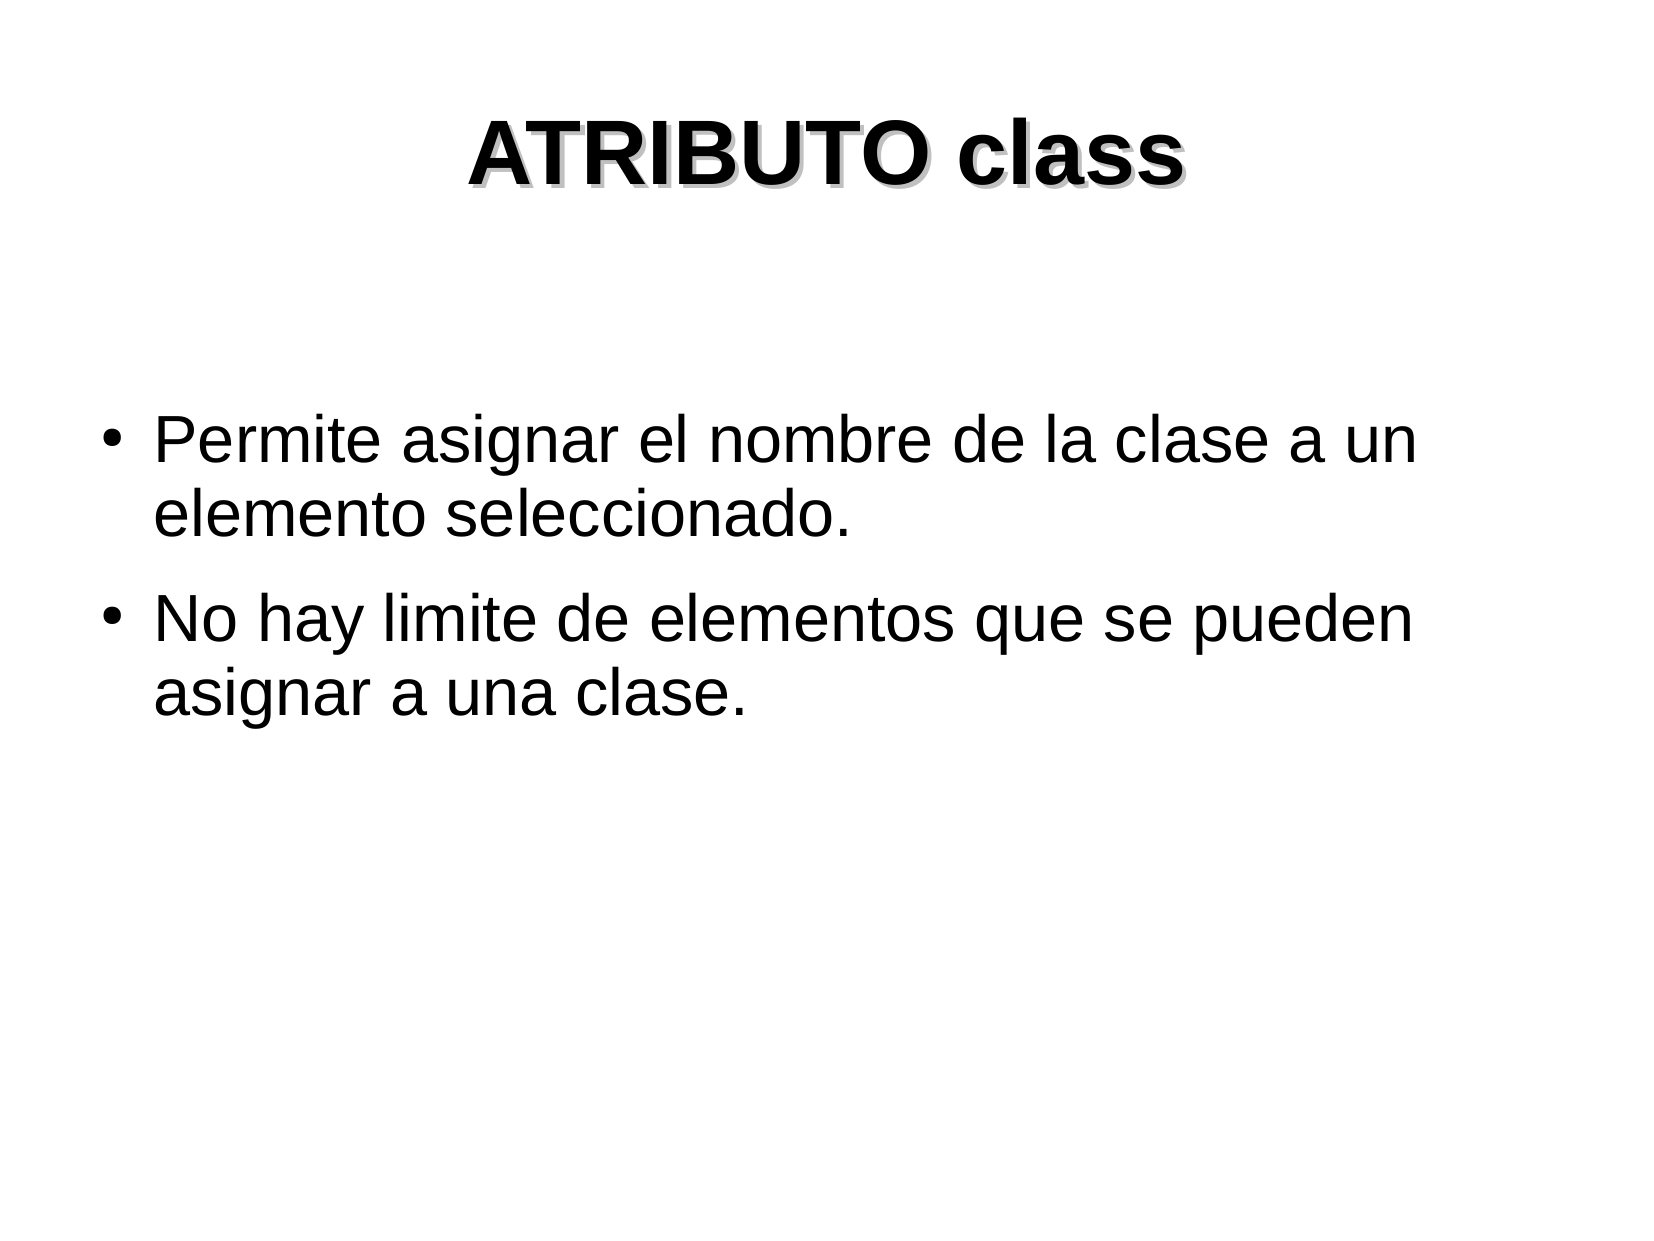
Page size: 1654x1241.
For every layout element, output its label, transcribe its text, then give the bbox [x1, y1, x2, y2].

list Permite asignar el nombre de la clase a un elemento seleccionado. No hay limite de elementos que se pueden asignar a una clase. [82, 401, 1571, 1121]
title ATRIBUTO class [82, 49, 1571, 257]
